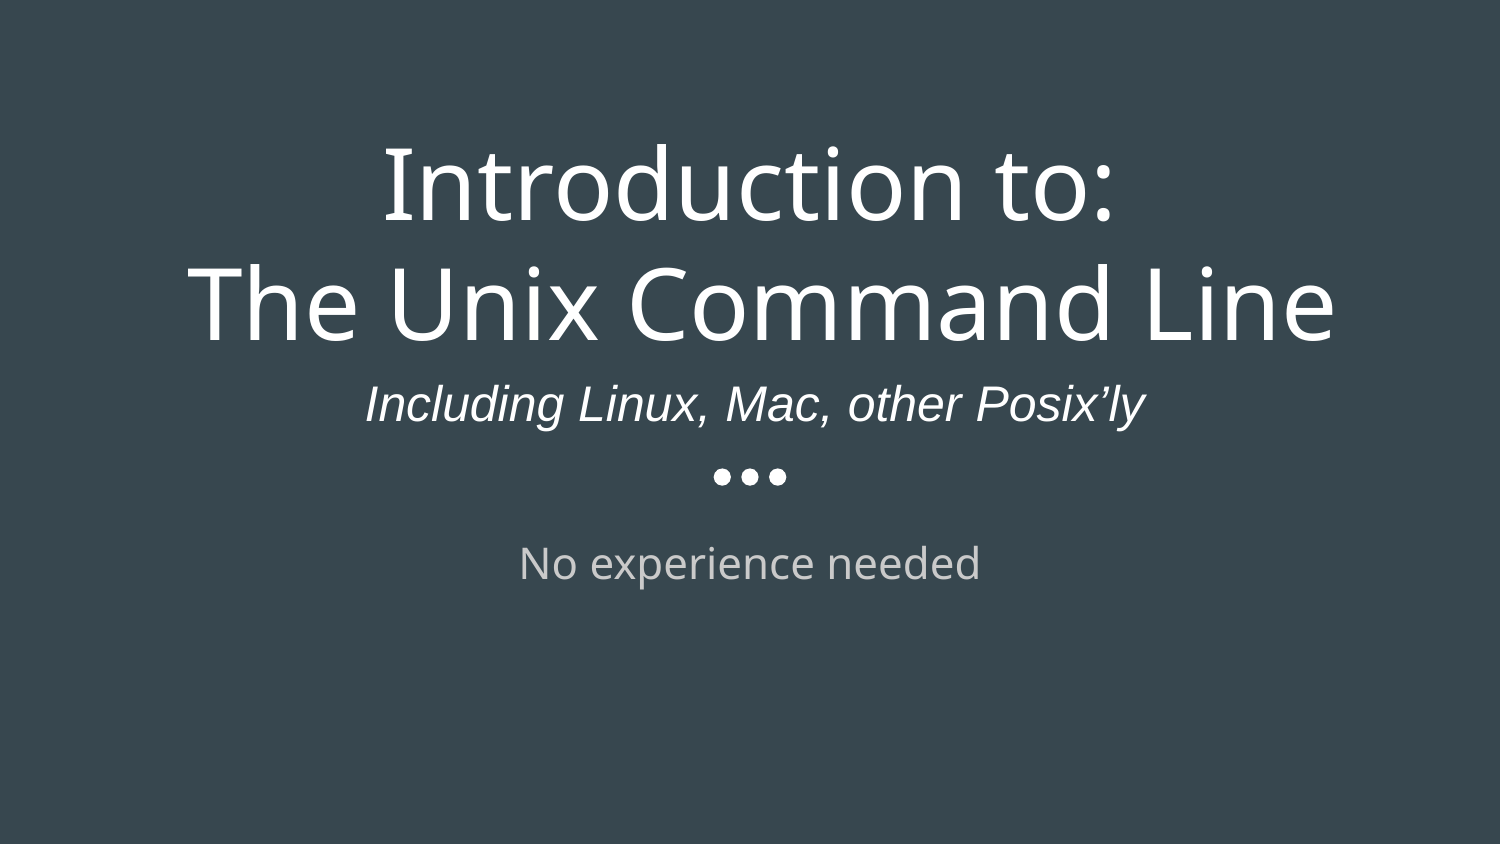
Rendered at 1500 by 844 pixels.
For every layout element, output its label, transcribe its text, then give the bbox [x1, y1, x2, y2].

text_box Including Linux, Mac, other Posix’ly [118, 356, 1406, 435]
title Introduction to: The Unix Command Line [110, 92, 1390, 376]
subtitle No experience needed [110, 520, 1390, 651]
